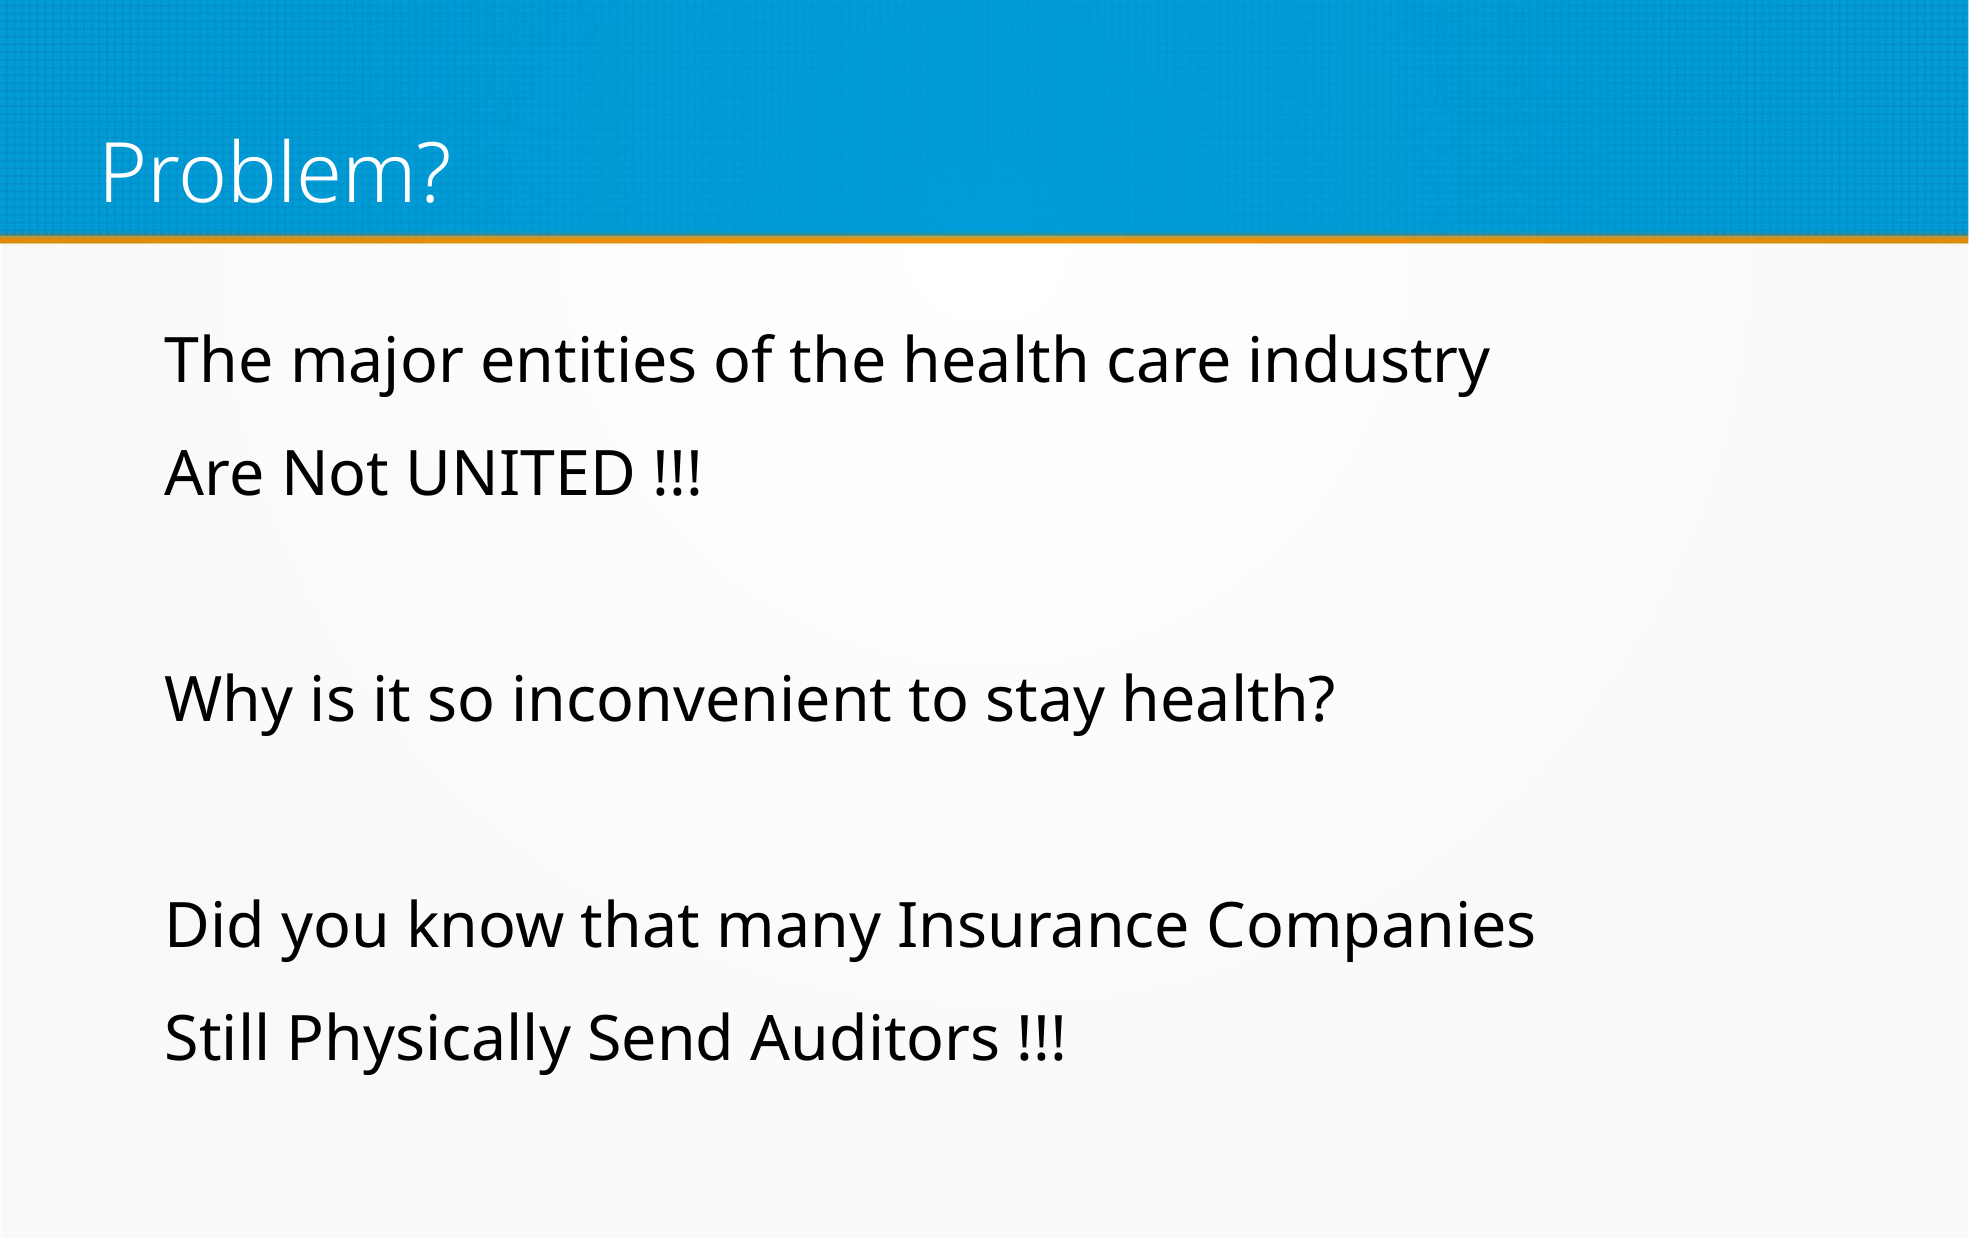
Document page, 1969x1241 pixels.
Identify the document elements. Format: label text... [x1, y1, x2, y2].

picture [0, 233, 1969, 1241]
list The major entities of the health care industry Are Not UNITED !!! Why is it so inconvenient to stay health? Did you know that many Insurance Companies Still Physically Send Auditors !!! [98, 315, 1861, 1081]
title Problem? [98, 19, 1870, 227]
